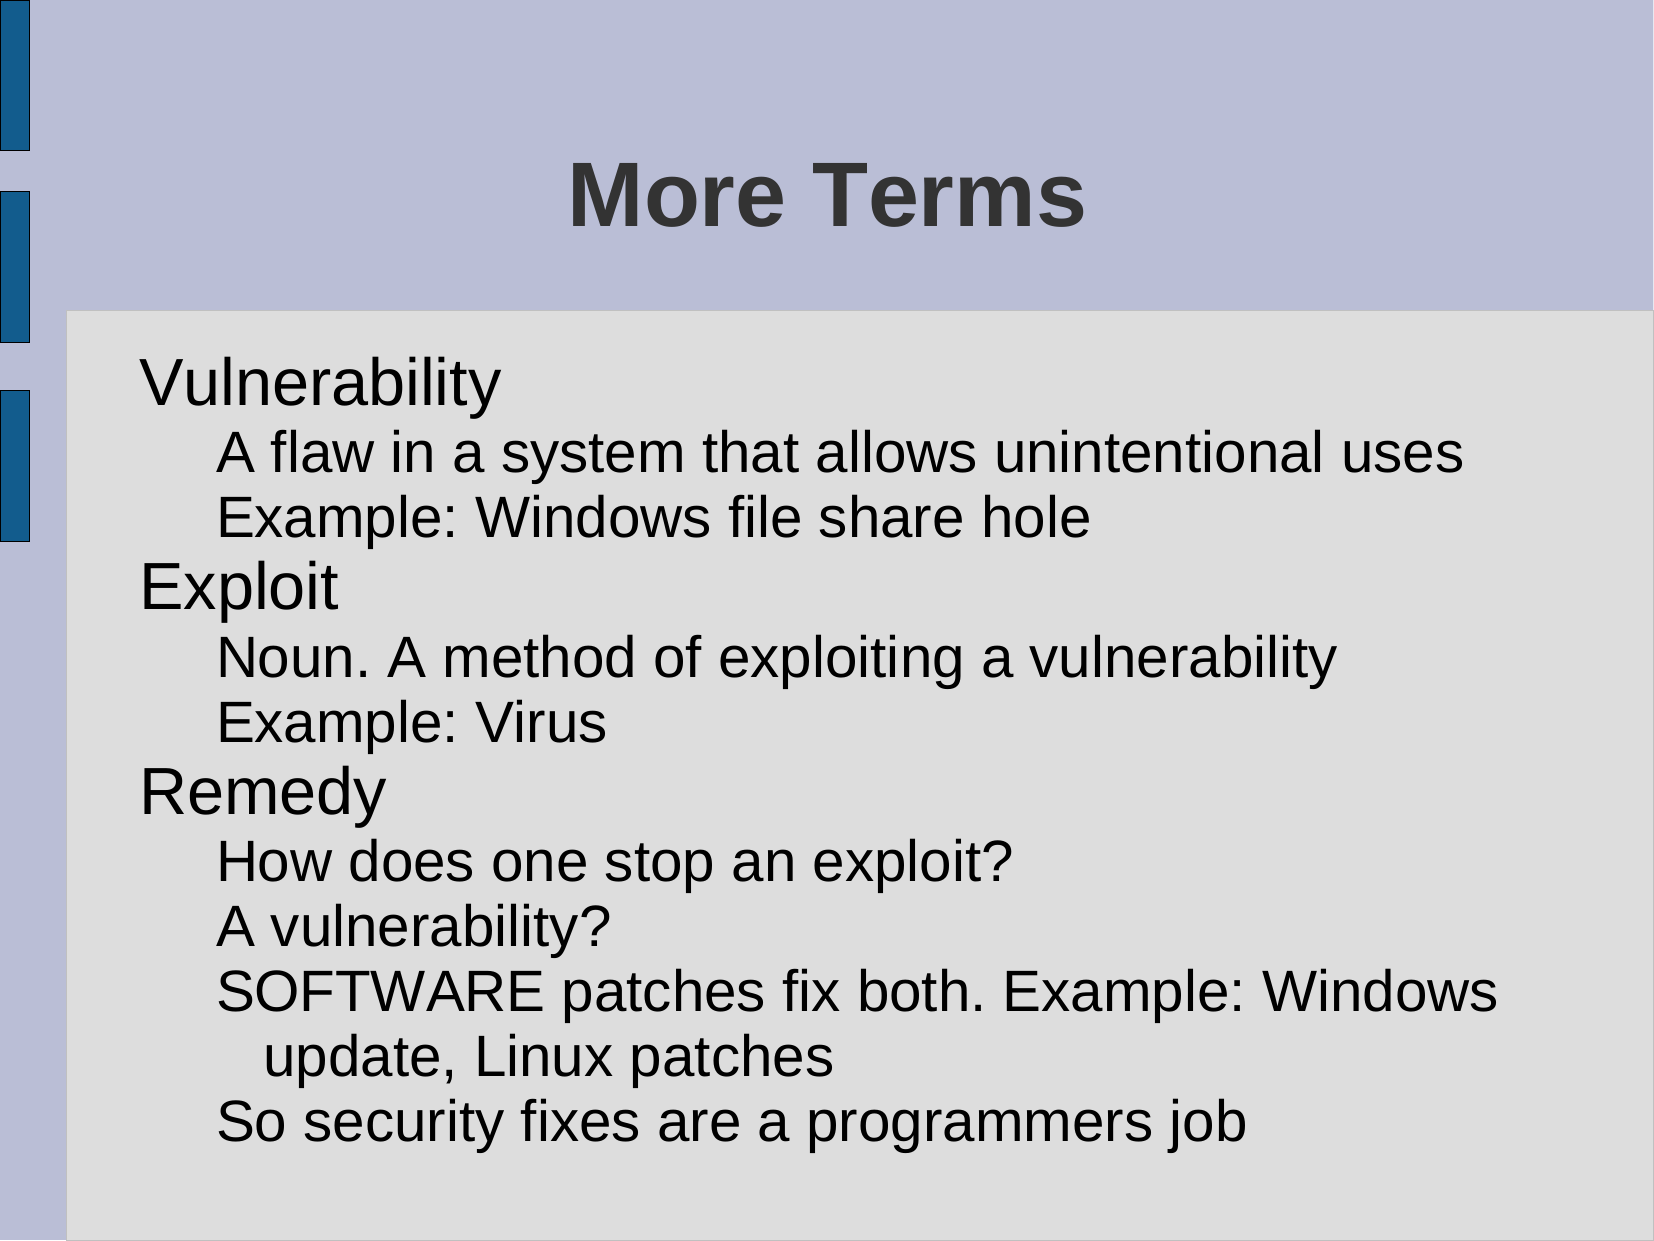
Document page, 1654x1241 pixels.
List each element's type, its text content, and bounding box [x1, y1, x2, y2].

list Vulnerability A flaw in a system that allows unintentional uses Example: Windows file share hole Exploit Noun. A method of exploiting a vulnerability Example: Virus Remedy How does one stop an exploit? A vulnerability? SOFTWARE patches fix both. Example: Windows update, Linux patches So security fixes are a programmers job [121, 344, 1534, 1153]
title More Terms [121, 91, 1534, 299]
